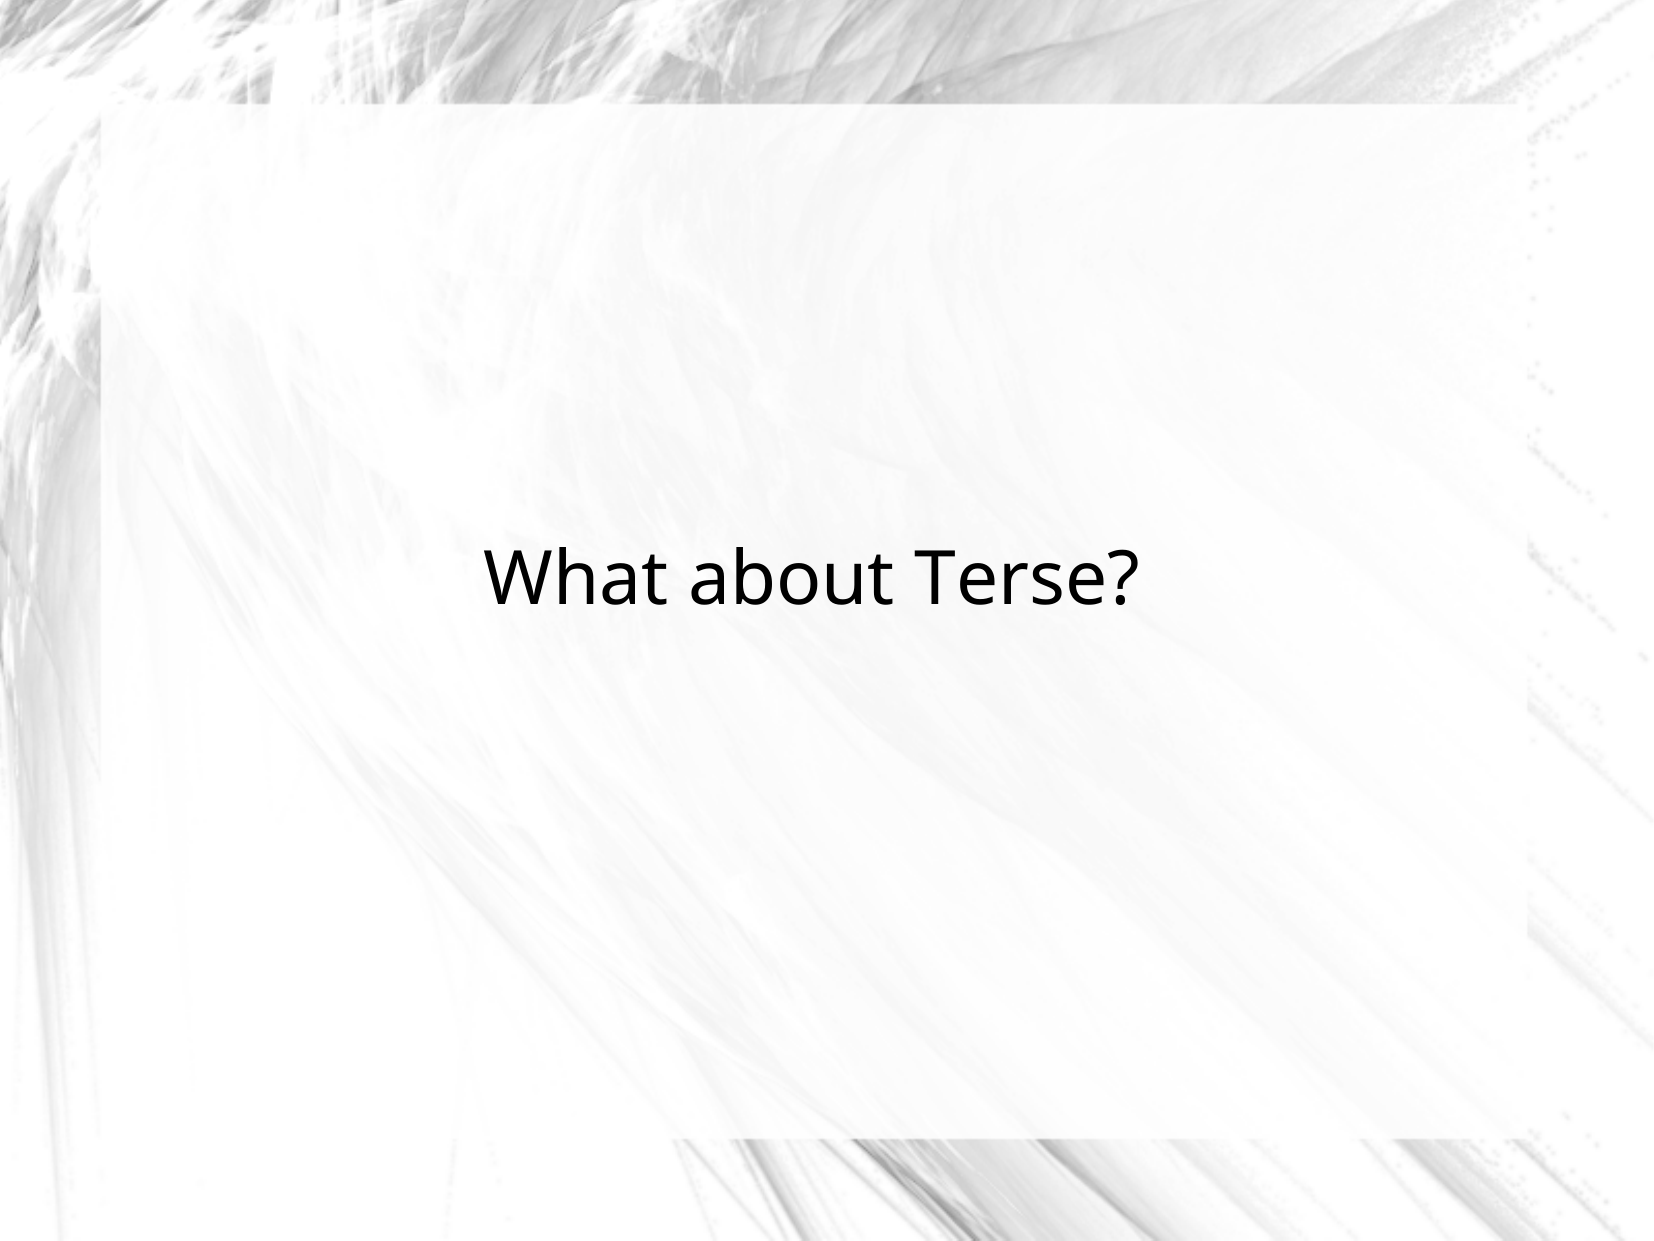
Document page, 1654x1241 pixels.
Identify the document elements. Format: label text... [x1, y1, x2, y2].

picture [0, 0, 1654, 1241]
subtitle What about Terse? [118, 112, 1506, 1039]
